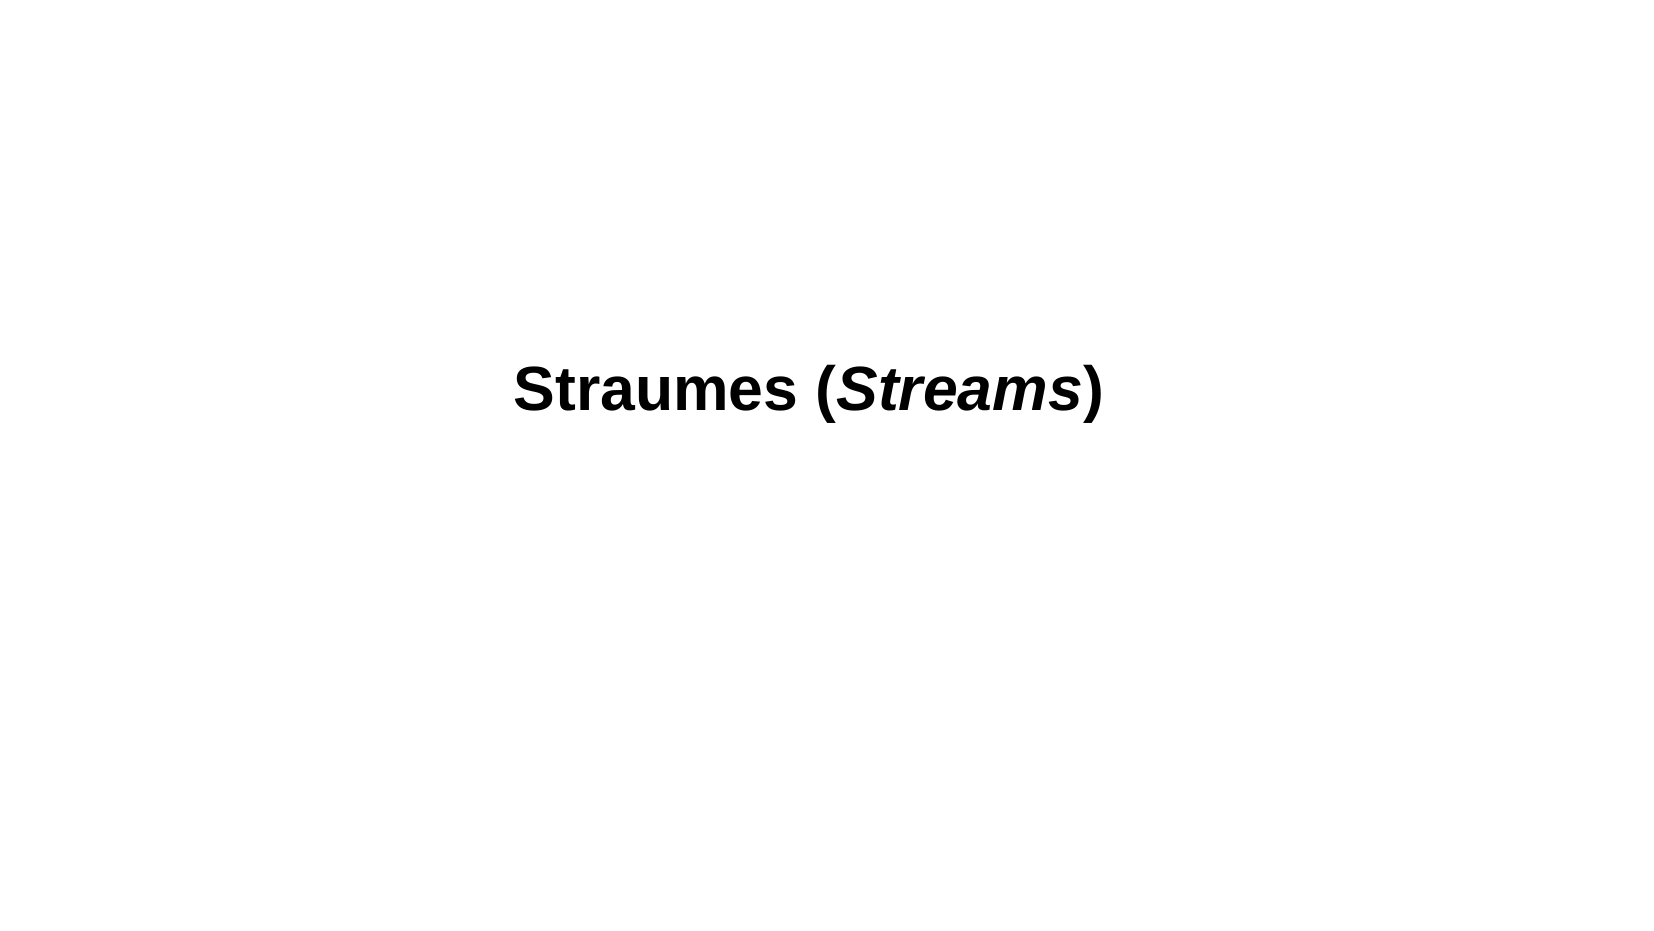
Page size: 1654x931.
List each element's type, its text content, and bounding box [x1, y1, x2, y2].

title Straumes (Streams) [65, 330, 1553, 440]
